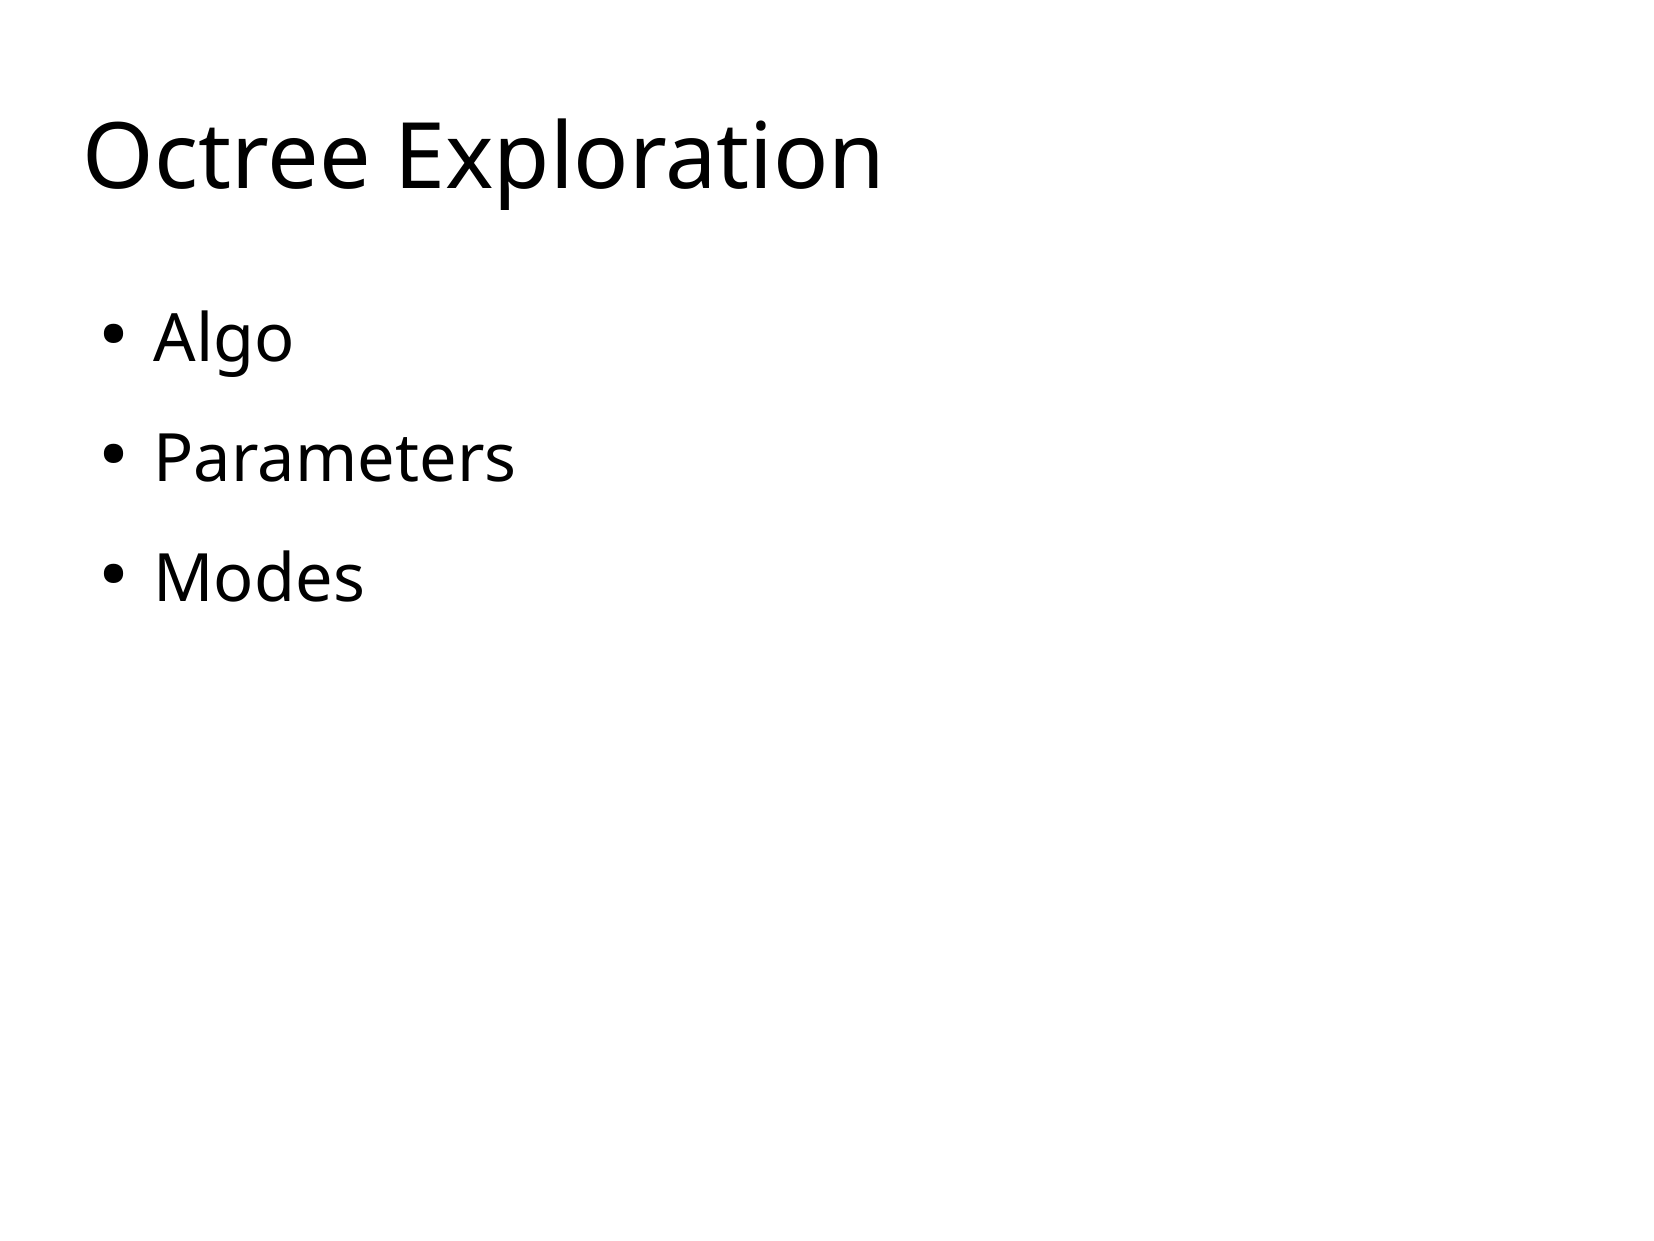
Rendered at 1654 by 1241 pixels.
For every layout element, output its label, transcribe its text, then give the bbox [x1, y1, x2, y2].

list Algo Parameters Modes [82, 290, 1571, 1010]
title Octree Exploration [82, 49, 1571, 257]
